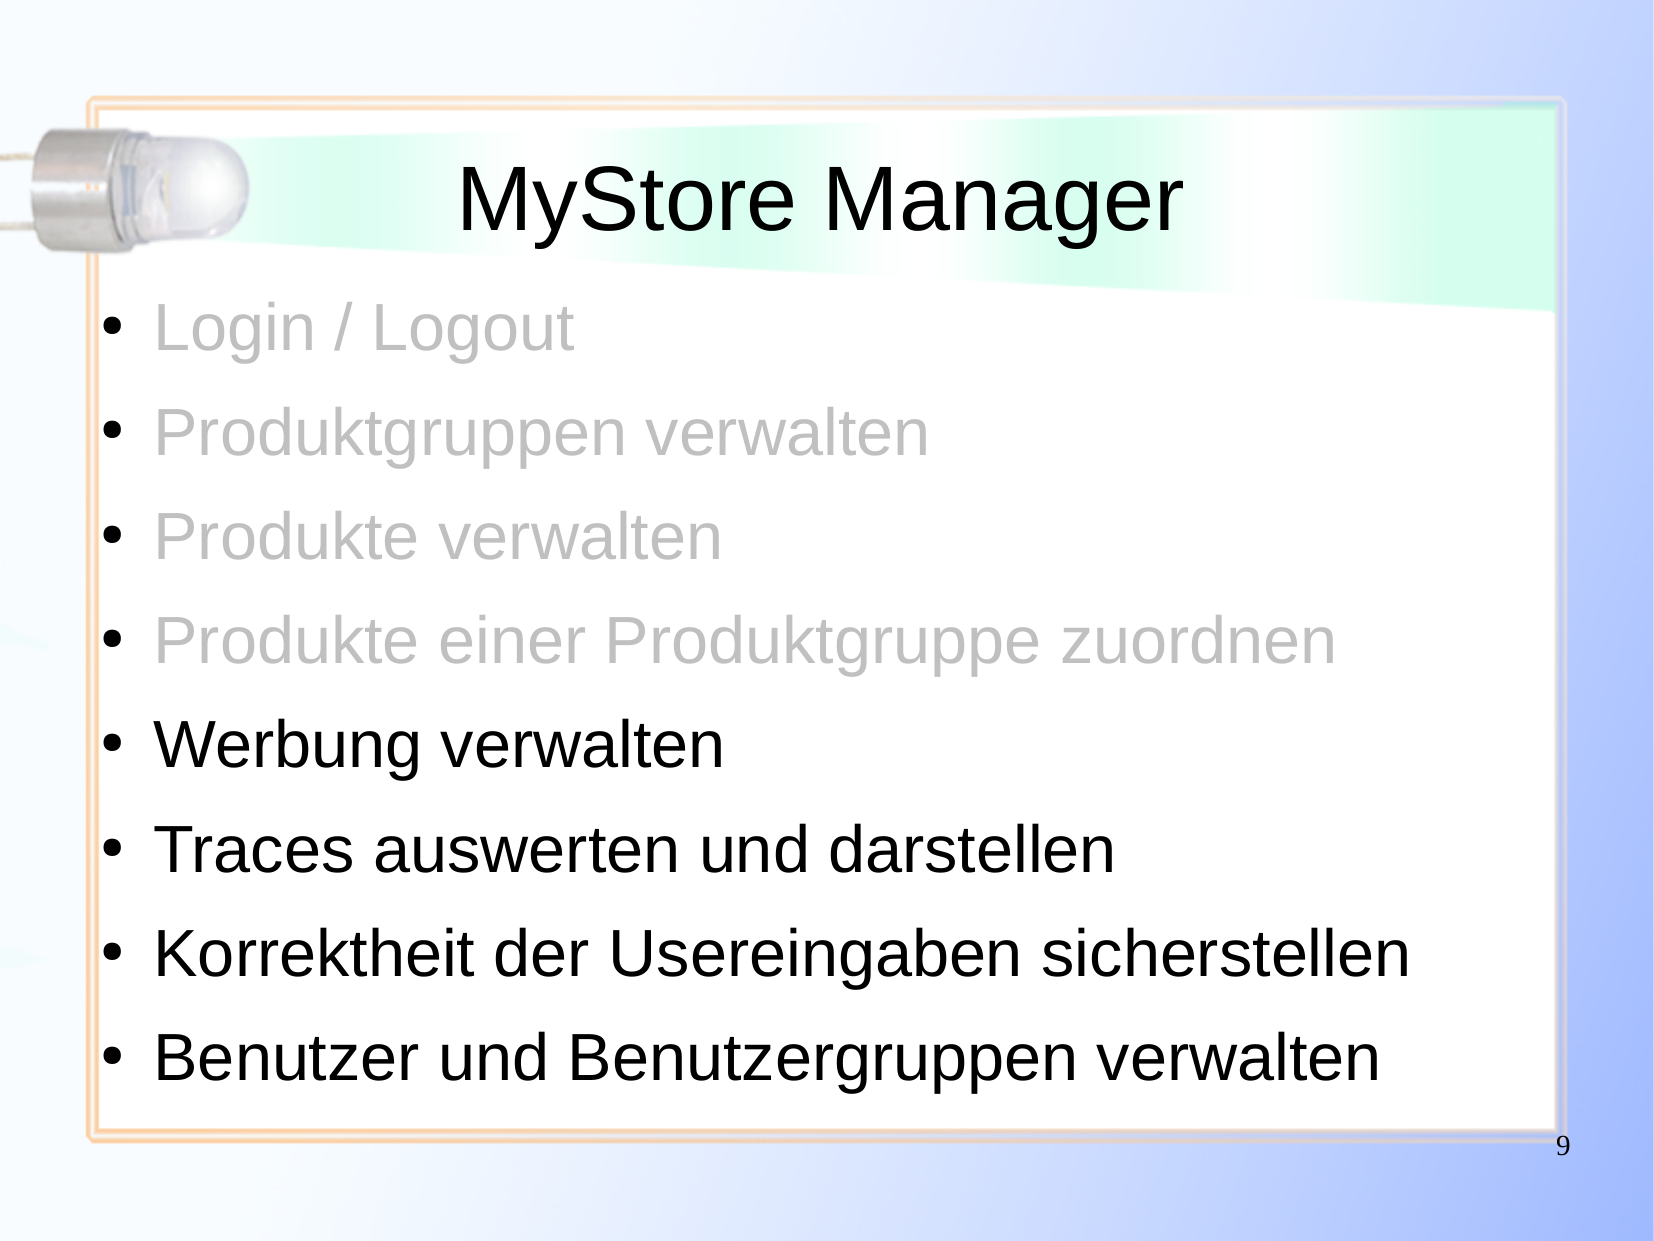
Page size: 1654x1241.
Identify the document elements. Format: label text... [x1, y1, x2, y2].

list Login / Logout Produktgruppen verwalten Produkte verwalten Produkte einer Produktgruppe zuordnen Werbung verwalten Traces auswerten und darstellen Korrektheit der Usereingaben sicherstellen Benutzer und Benutzergruppen verwalten [82, 290, 1571, 1096]
picture [0, 0, 1654, 1241]
title MyStore Manager [76, 102, 1565, 296]
